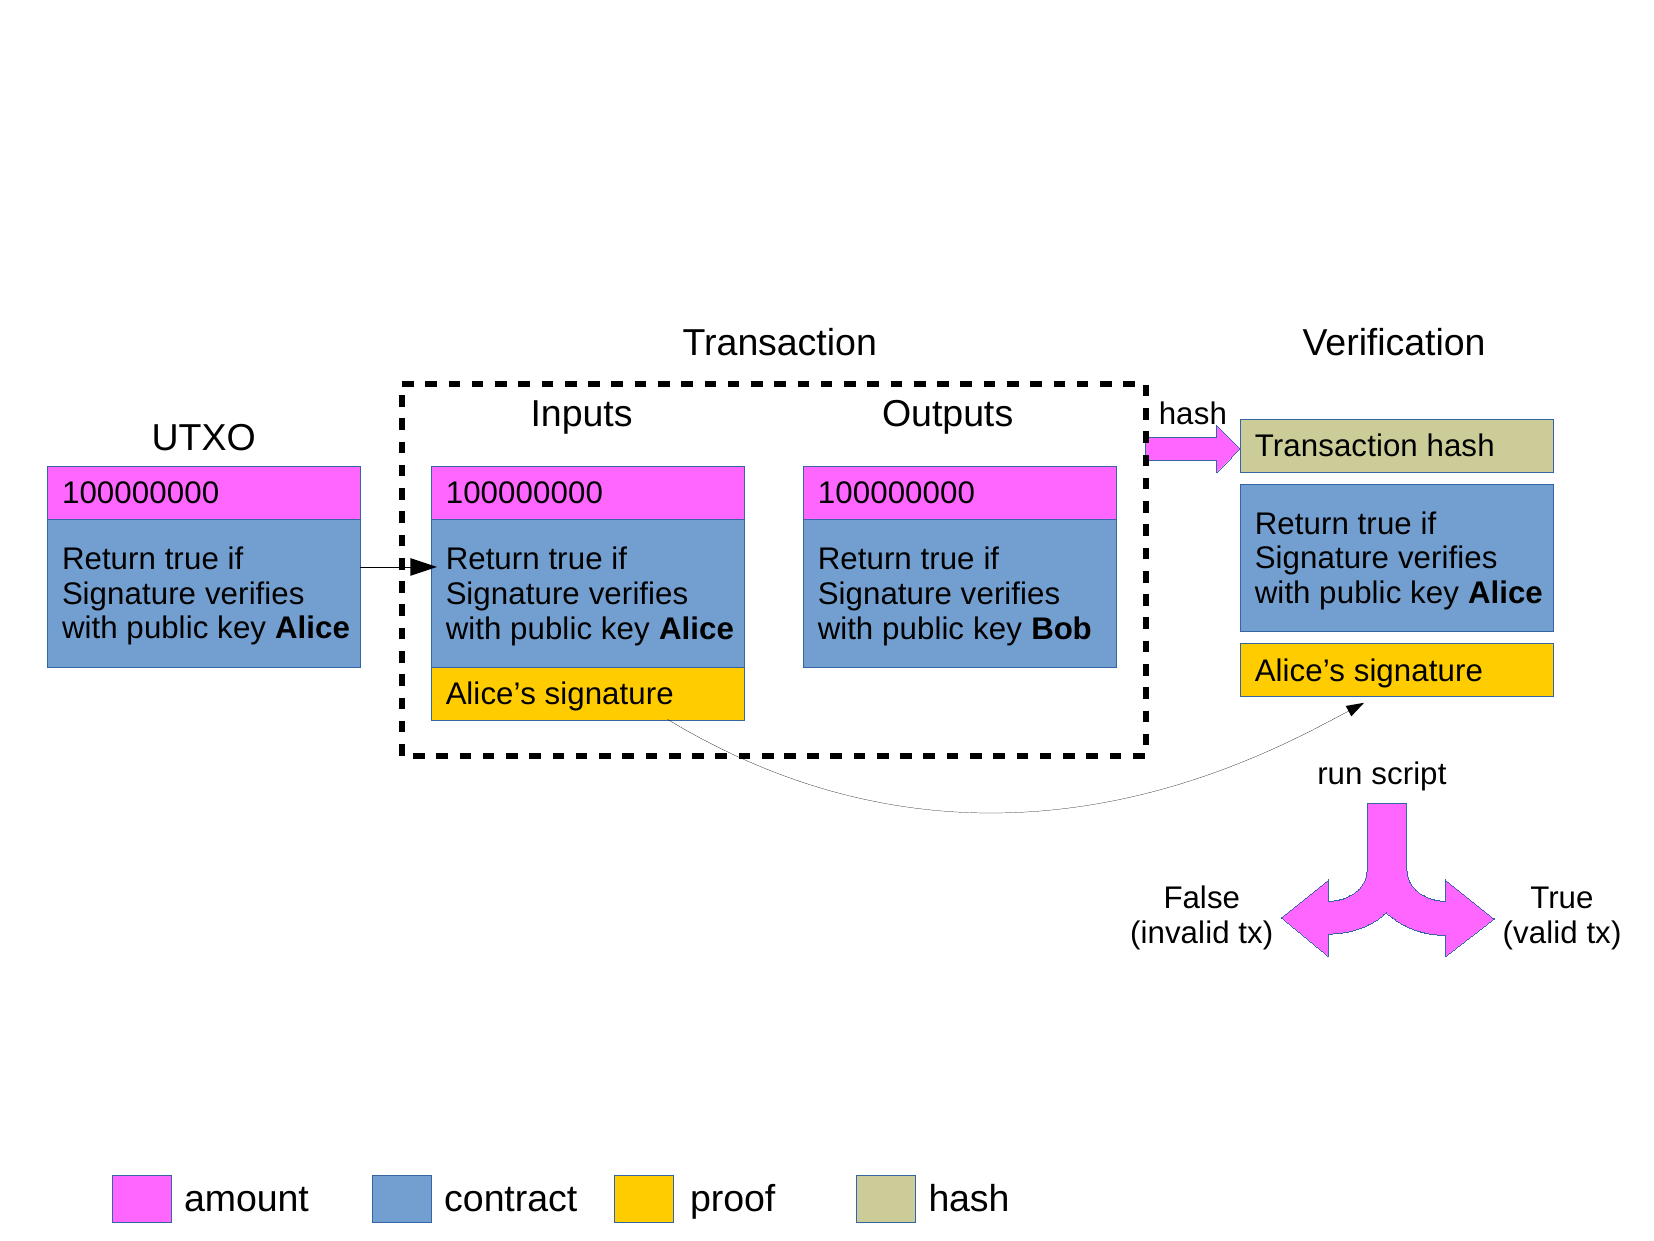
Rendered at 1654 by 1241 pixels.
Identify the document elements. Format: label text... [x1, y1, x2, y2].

text_box 100000000 [431, 466, 745, 520]
text_box run script [1270, 738, 1294, 749]
text_box Transaction [667, 307, 892, 379]
text_box Verification [1281, 307, 1506, 379]
text_box hash [1081, 378, 1306, 449]
text_box 100000000 [47, 466, 361, 520]
text_box False (invalid tx) [1122, 880, 1282, 951]
text_box Alice’s signature [1240, 643, 1554, 697]
text_box 100000000 [803, 466, 1117, 520]
text_box Outputs [887, 403, 906, 424]
text_box hash [928, 1163, 1053, 1235]
text_box contract [448, 1163, 573, 1235]
text_box UTXO [141, 401, 266, 466]
text_box [614, 1175, 674, 1223]
text_box [112, 1175, 172, 1223]
text_box run script [1270, 738, 1495, 810]
text_box Return true if Signature verifies with public key Alice [431, 520, 745, 668]
text_box Alice’s signature [431, 668, 745, 721]
text_box [1145, 425, 1240, 473]
text_box True (valid tx) [1482, 880, 1642, 951]
text_box Return true if Signature verifies with public key Alice [1240, 484, 1554, 632]
text_box amount [189, 1163, 314, 1235]
text_box [1281, 803, 1495, 957]
text_box Transaction hash [1240, 419, 1554, 473]
text_box proof [691, 1163, 816, 1235]
text_box [372, 1175, 432, 1223]
text_box Outputs [885, 378, 1010, 449]
text_box Return true if Signature verifies with public key Alice [47, 520, 361, 668]
text_box [856, 1175, 916, 1223]
text_box Inputs [519, 378, 644, 449]
text_box Return true if Signature verifies with public key Bob [803, 520, 1117, 668]
